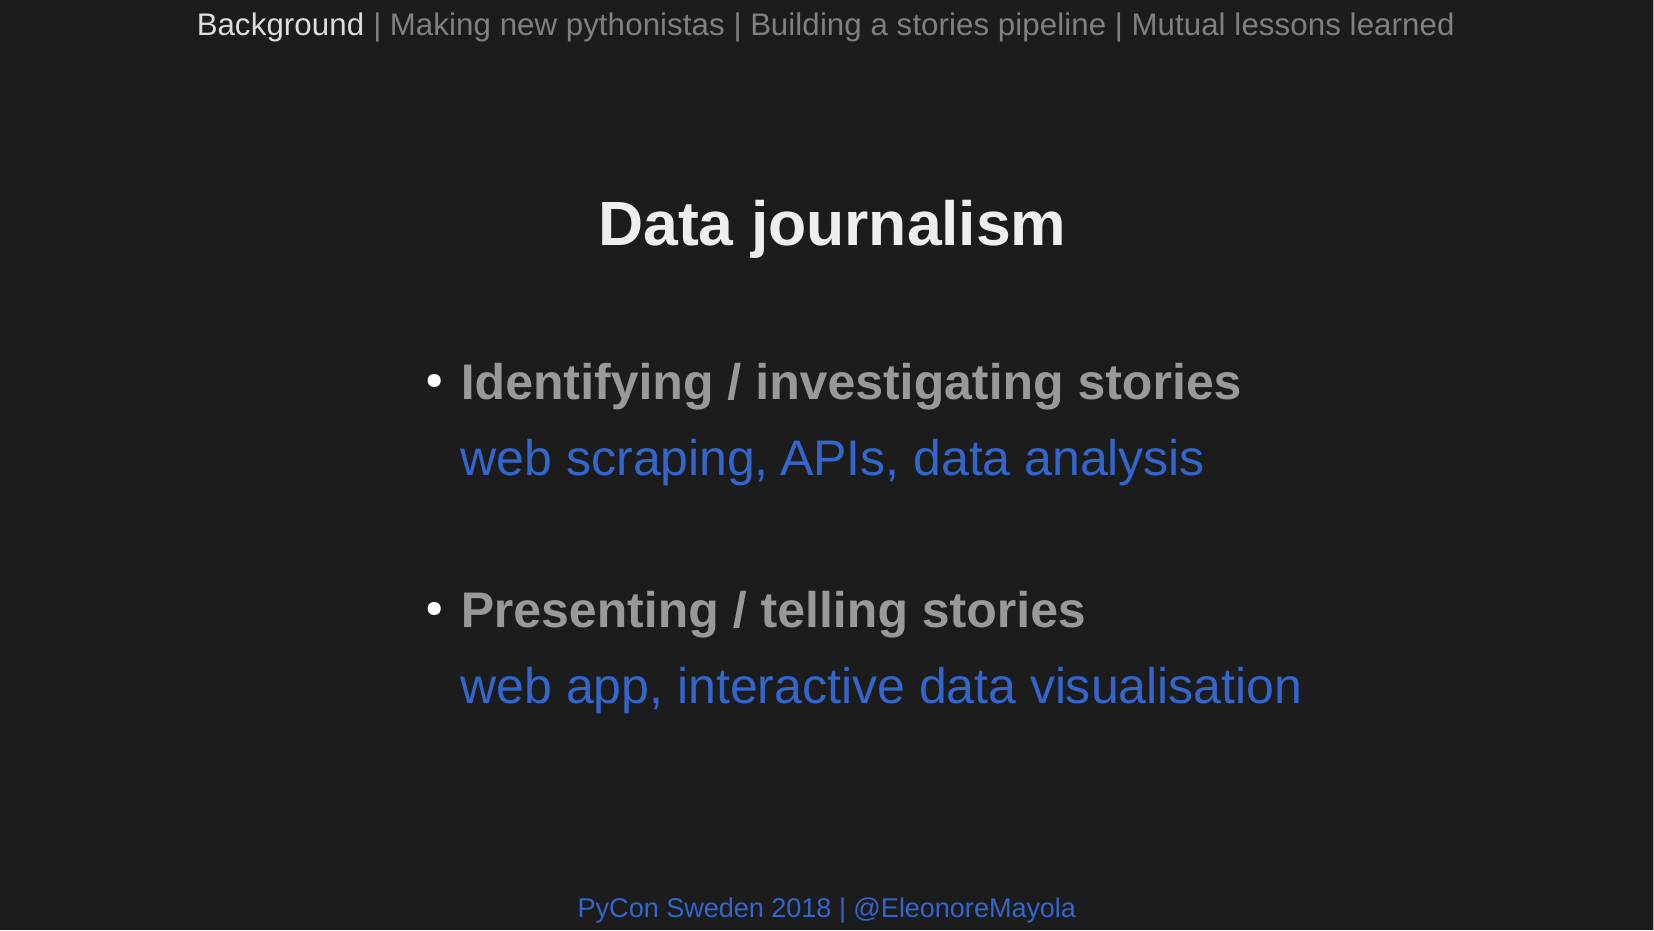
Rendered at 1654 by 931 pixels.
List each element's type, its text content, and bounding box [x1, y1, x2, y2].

text_box Background | Making new pythonistas | Building a stories pipeline | Mutual lessons learned [0, 0, 1654, 57]
text_box Data journalism Identifying / investigating stories web scraping, APIs, data analysis Presenting / telling stories web app, interactive data visualisation [106, 154, 1560, 739]
text_box PyCon Sweden 2018 | @EleonoreMayola [460, 885, 1193, 931]
